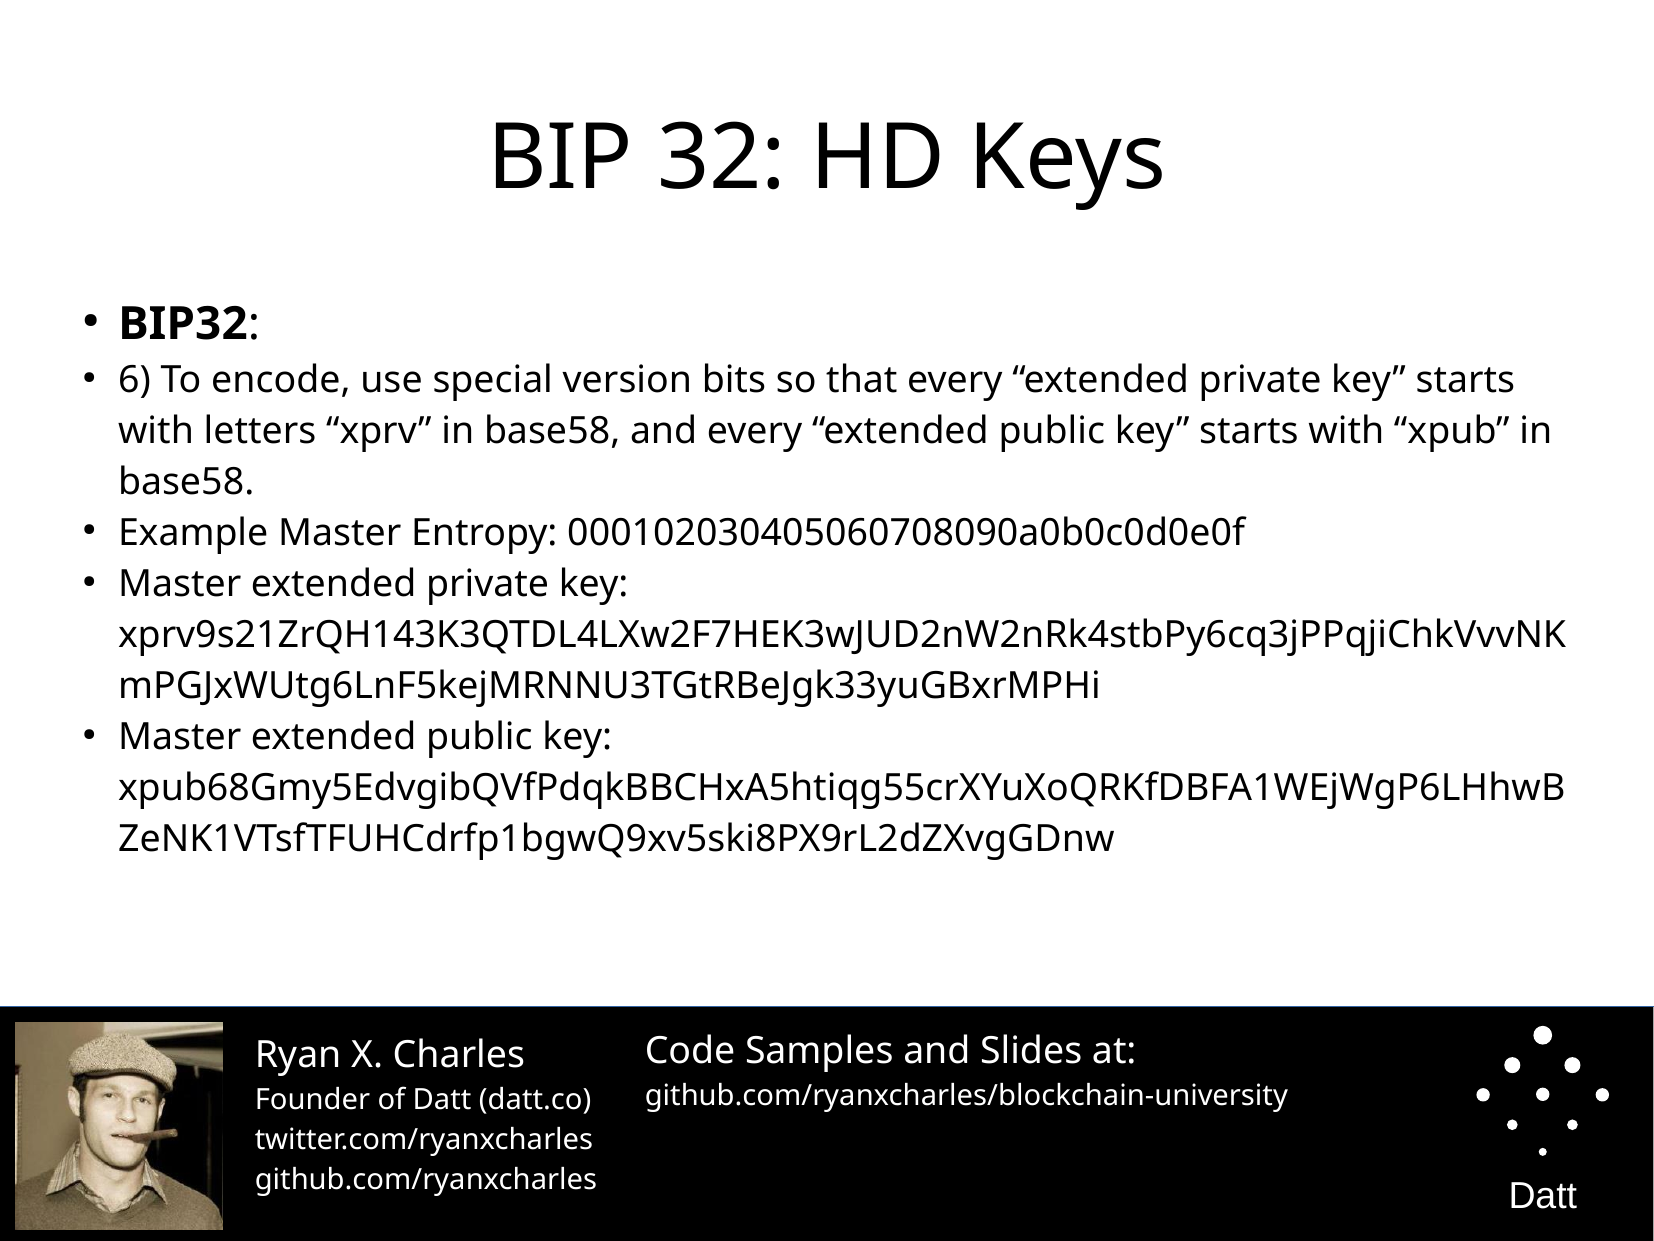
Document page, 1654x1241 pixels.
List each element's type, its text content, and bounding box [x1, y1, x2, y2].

subtitle BIP32: 6) To encode, use special version bits so that every “extended private key” starts with letters “xprv” in base58, and every “extended public key” starts with “xpub” in base58. Example Master Entropy: 000102030405060708090a0b0c0d0e0f Master extended private key: xprv9s21ZrQH143K3QTDL4LXw2F7HEK3wJUD2nW2nRk4stbPy6cq3jPPqjiChkVvvNKmPGJxWUtg6LnF5kejMRNNU3TGtRBeJgk33yuGBxrMPHi Master extended public key: xpub68Gmy5EdvgibQVfPdqkBBCHxA5htiqg55crXYuXoQRKfDBFA1WEjWgP6LHhwBZeNK1VTsfTFUHCdrfp1bgwQ9xv5ski8PX9rL2dZXvgGDnw [82, 290, 1571, 1010]
text_box Datt [1452, 1167, 1633, 1241]
title BIP 32: HD Keys [82, 49, 1571, 257]
text_box [0, 1006, 1654, 1241]
picture [1475, 1023, 1611, 1159]
picture [15, 1022, 223, 1231]
text_box Ryan X. Charles Founder of Datt (datt.co) twitter.com/ryanxcharles github.com/ryanxcharles [240, 1020, 976, 1241]
text_box Code Samples and Slides at: github.com/ryanxcharles/blockchain-university [630, 1015, 1403, 1156]
